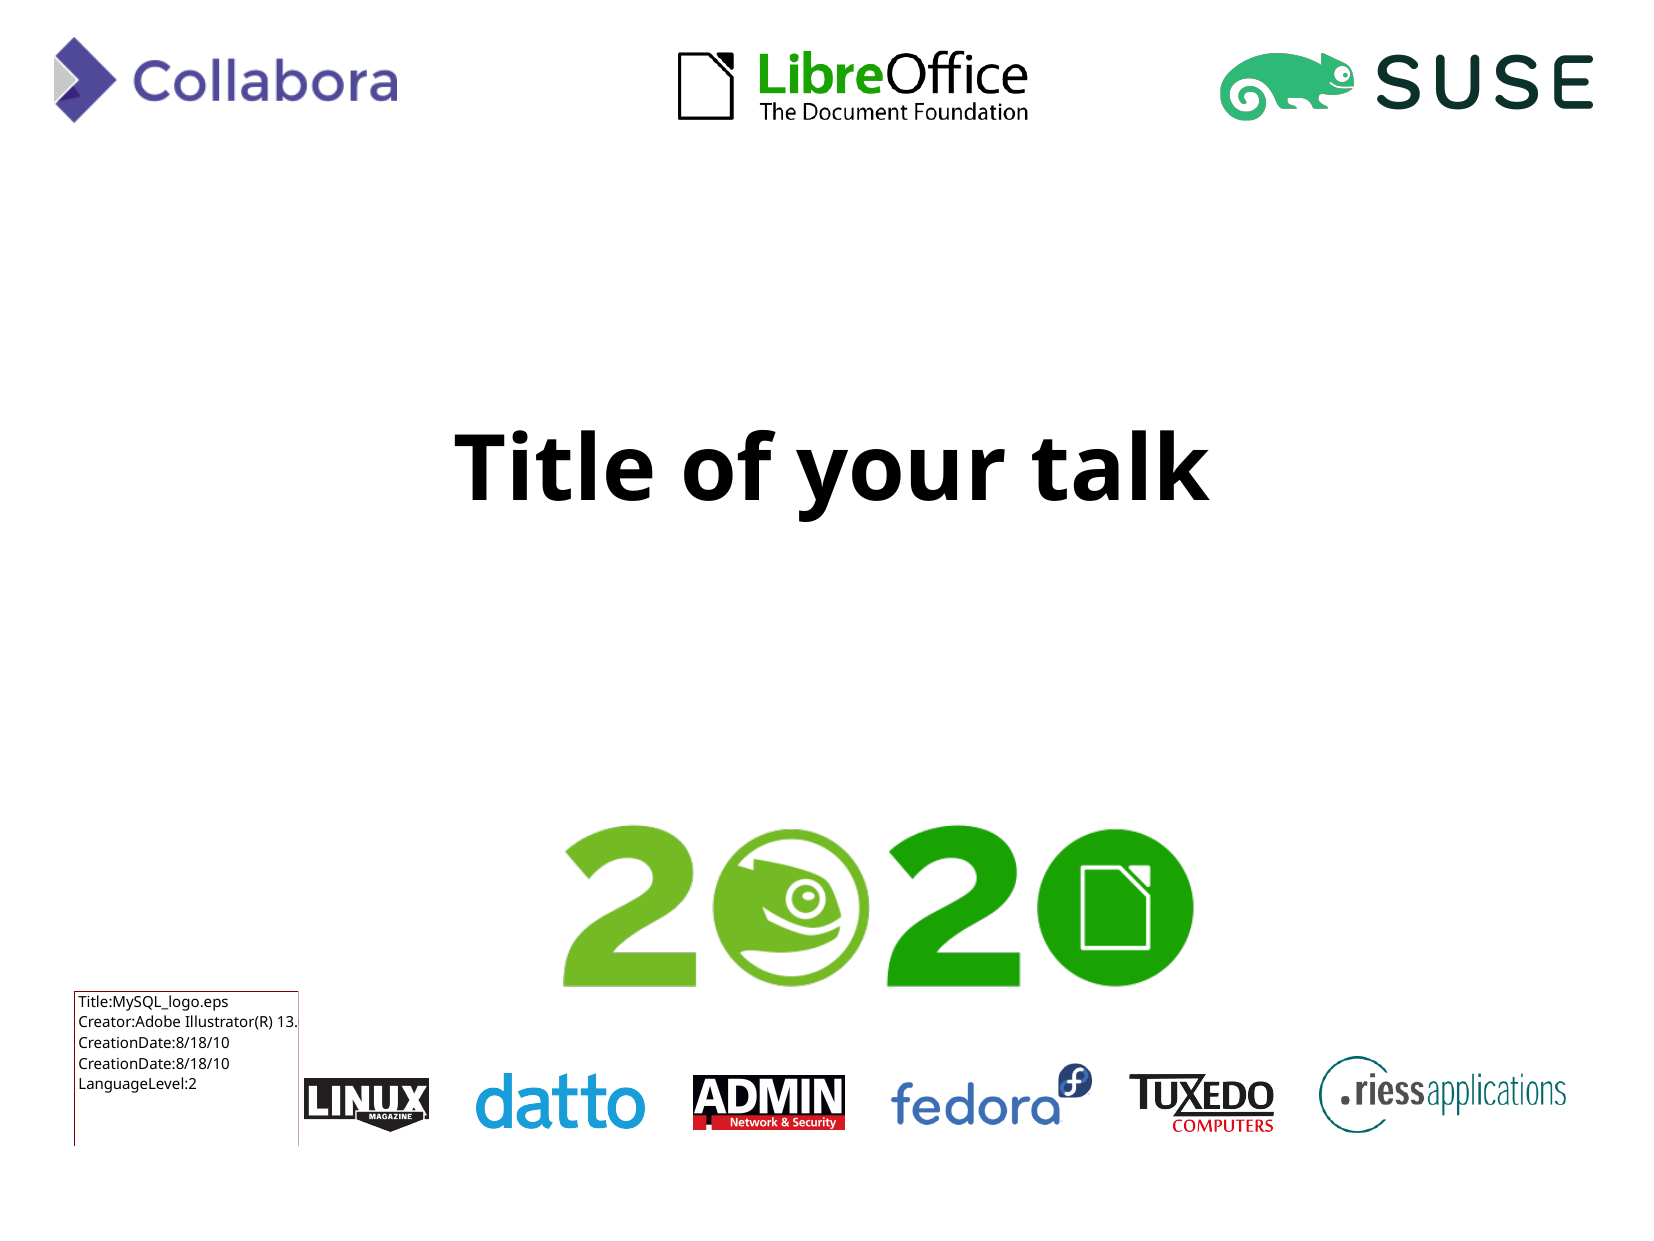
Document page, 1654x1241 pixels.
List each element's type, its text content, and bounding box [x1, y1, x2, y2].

picture [476, 1073, 645, 1129]
picture [304, 1078, 429, 1132]
picture [1319, 1056, 1566, 1133]
picture [1129, 1074, 1274, 1132]
picture [891, 1046, 1092, 1141]
picture [523, 808, 1217, 1016]
picture [693, 1075, 845, 1130]
picture [54, 37, 397, 123]
picture [649, 20, 1054, 150]
title Title of your talk [397, 358, 1268, 573]
picture [1167, 2, 1645, 162]
